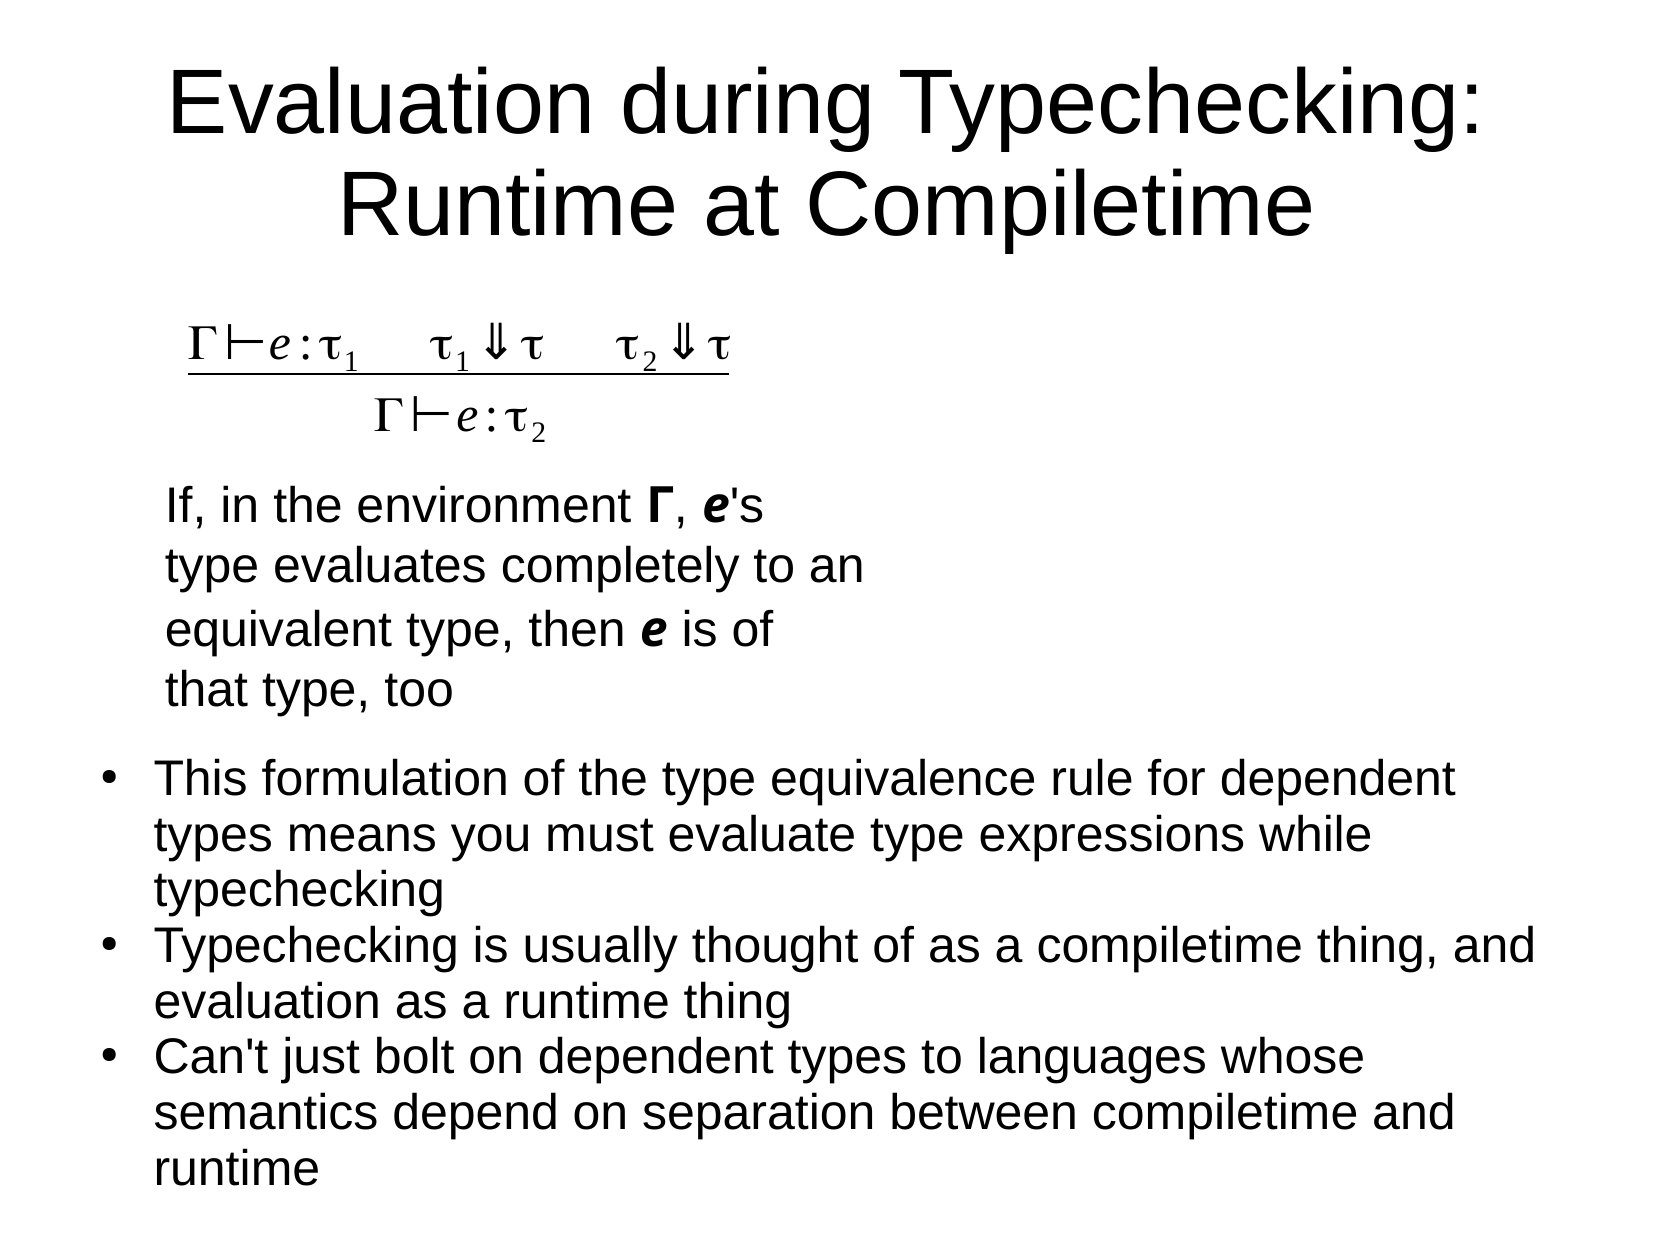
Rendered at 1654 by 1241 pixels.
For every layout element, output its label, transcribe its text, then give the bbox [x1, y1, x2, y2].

list This formulation of the type equivalence rule for dependent types means you must evaluate type expressions while typechecking Typechecking is usually thought of as a compiletime thing, and evaluation as a runtime thing Can't just bolt on dependent types to languages whose semantics depend on separation between compiletime and runtime [82, 750, 1571, 1197]
text_box If, in the environment Γ, e's type evaluates completely to an equivalent type, then e is of that type, too [150, 461, 886, 711]
title Evaluation during Typechecking: Runtime at Compiletime [82, 49, 1571, 257]
chart [180, 309, 739, 451]
